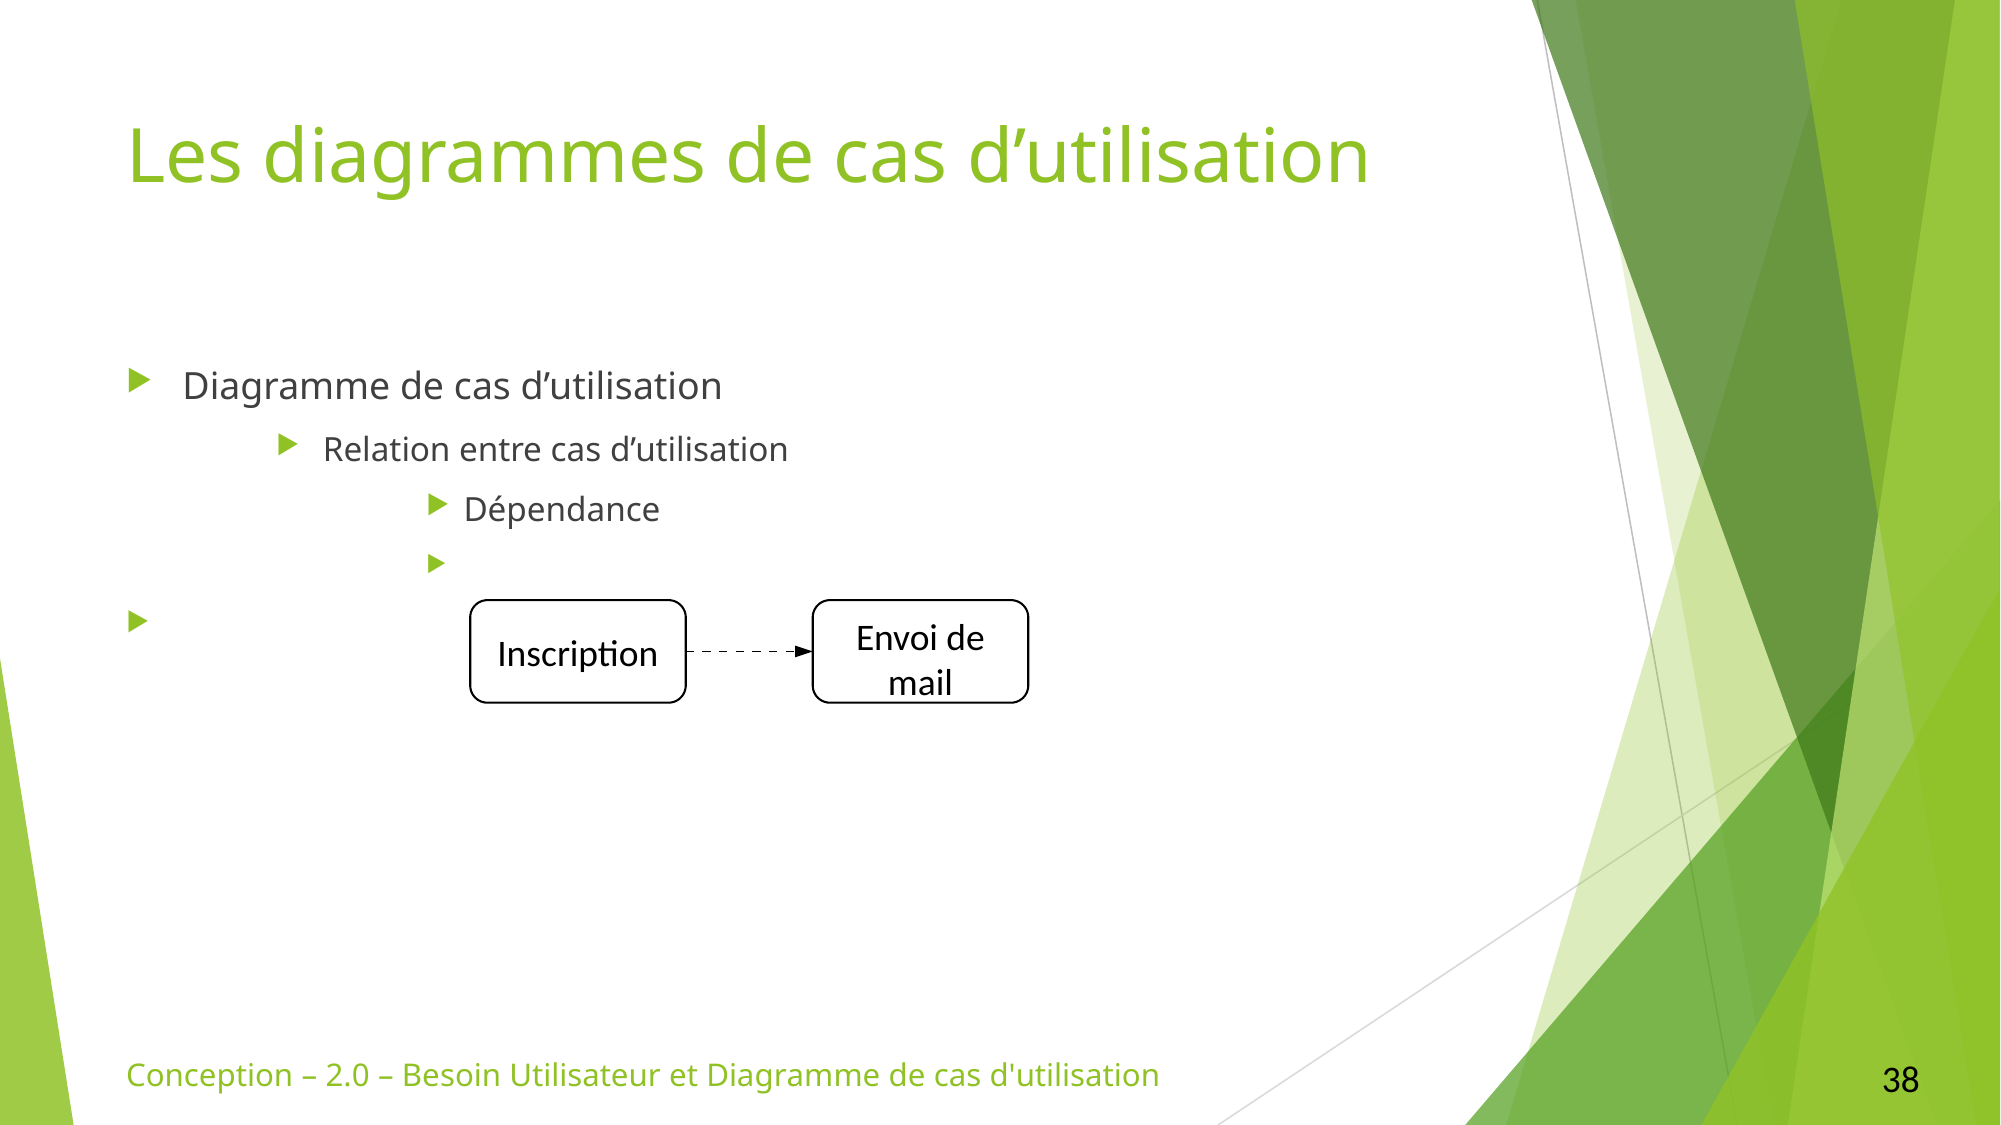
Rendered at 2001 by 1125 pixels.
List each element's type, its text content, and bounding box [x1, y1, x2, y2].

text_box [1866, 1047, 1979, 1108]
text_box Envoi de mail [812, 600, 1029, 703]
text_box Conception – 2.0 – Besoin Utilisateur et Diagramme de cas d'utilisation [111, 1047, 1210, 1109]
text_box Inscription [470, 600, 686, 703]
list Diagramme de cas d’utilisation Relation entre cas d’utilisation Dépendance [111, 354, 1522, 563]
title Les diagrammes de cas d’utilisation [111, 99, 1522, 317]
